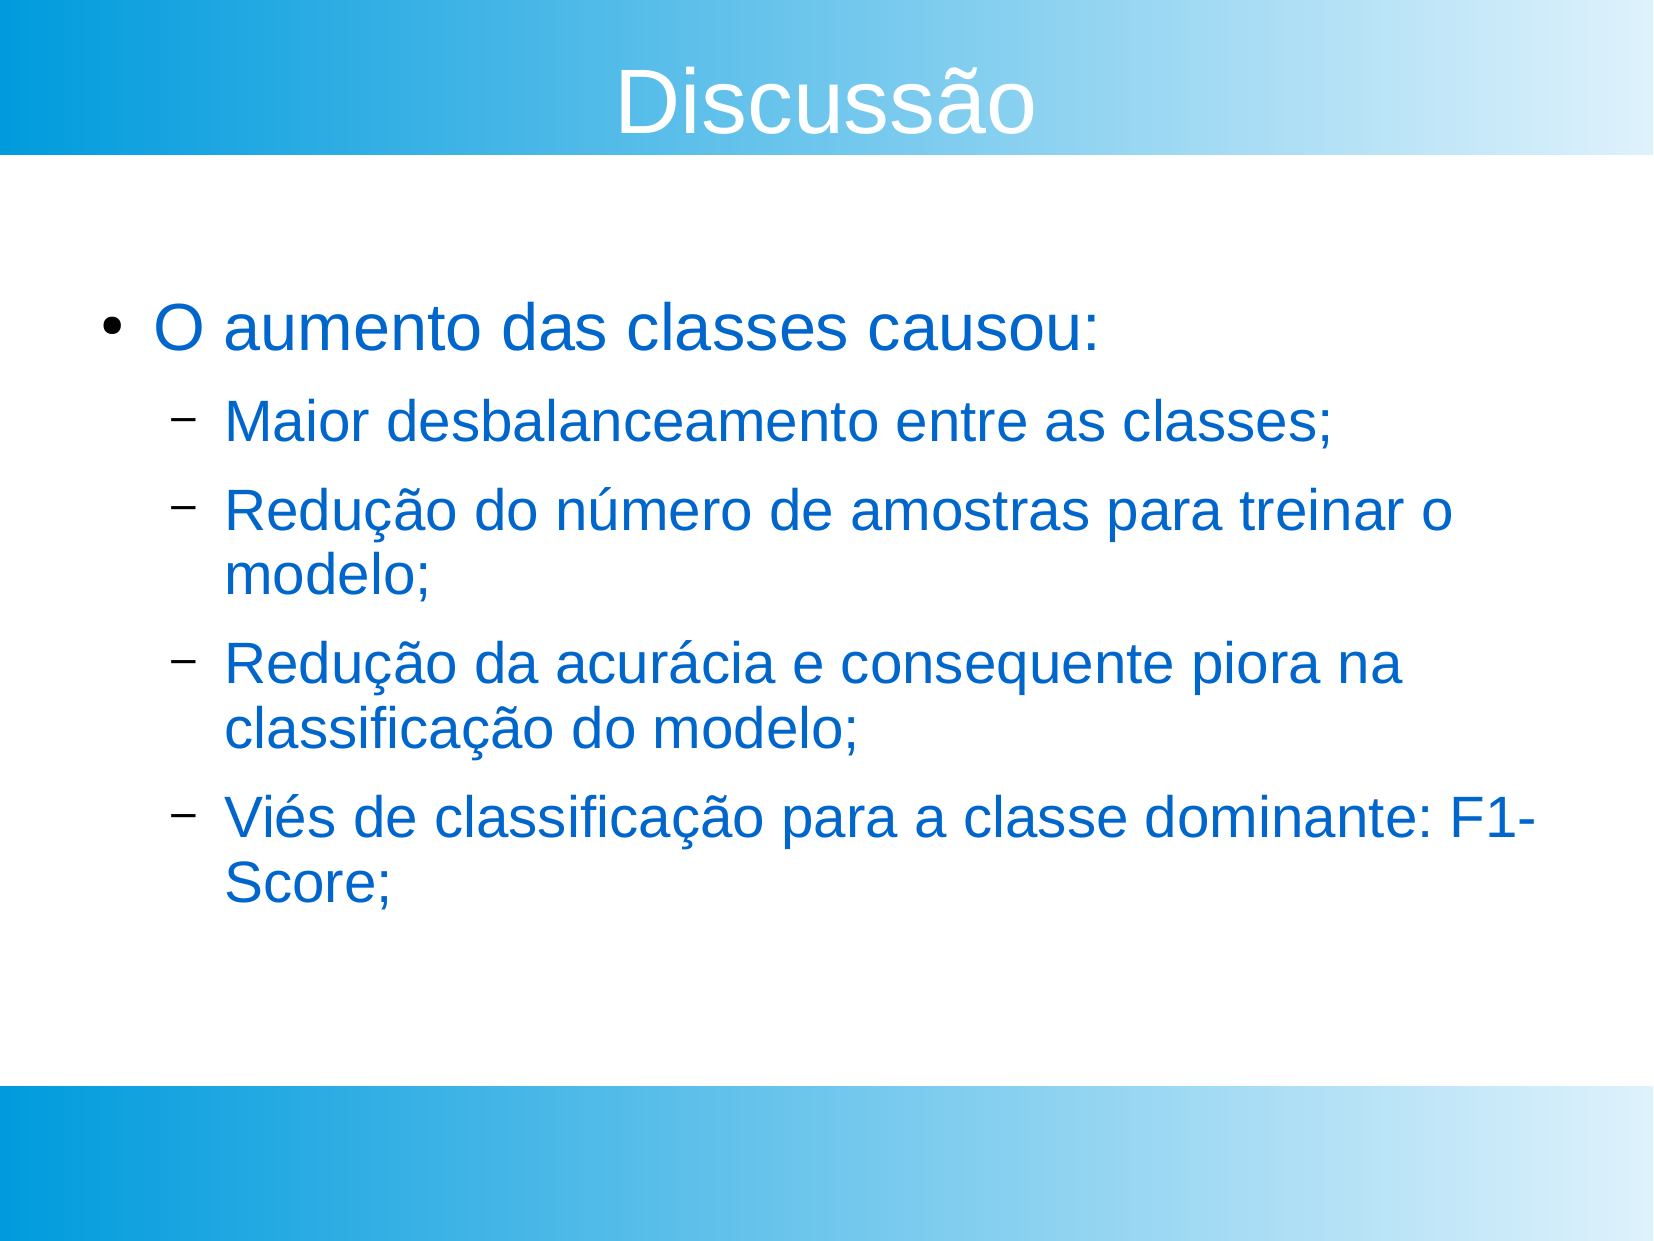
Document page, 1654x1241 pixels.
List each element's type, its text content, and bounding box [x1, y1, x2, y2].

list O aumento das classes causou: Maior desbalanceamento entre as classes; Redução do número de amostras para treinar o modelo; Redução da acurácia e consequente piora na classificação do modelo; Viés de classificação para a classe dominante: F1-Score; [82, 290, 1571, 1010]
title Discussão [82, 49, 1571, 155]
